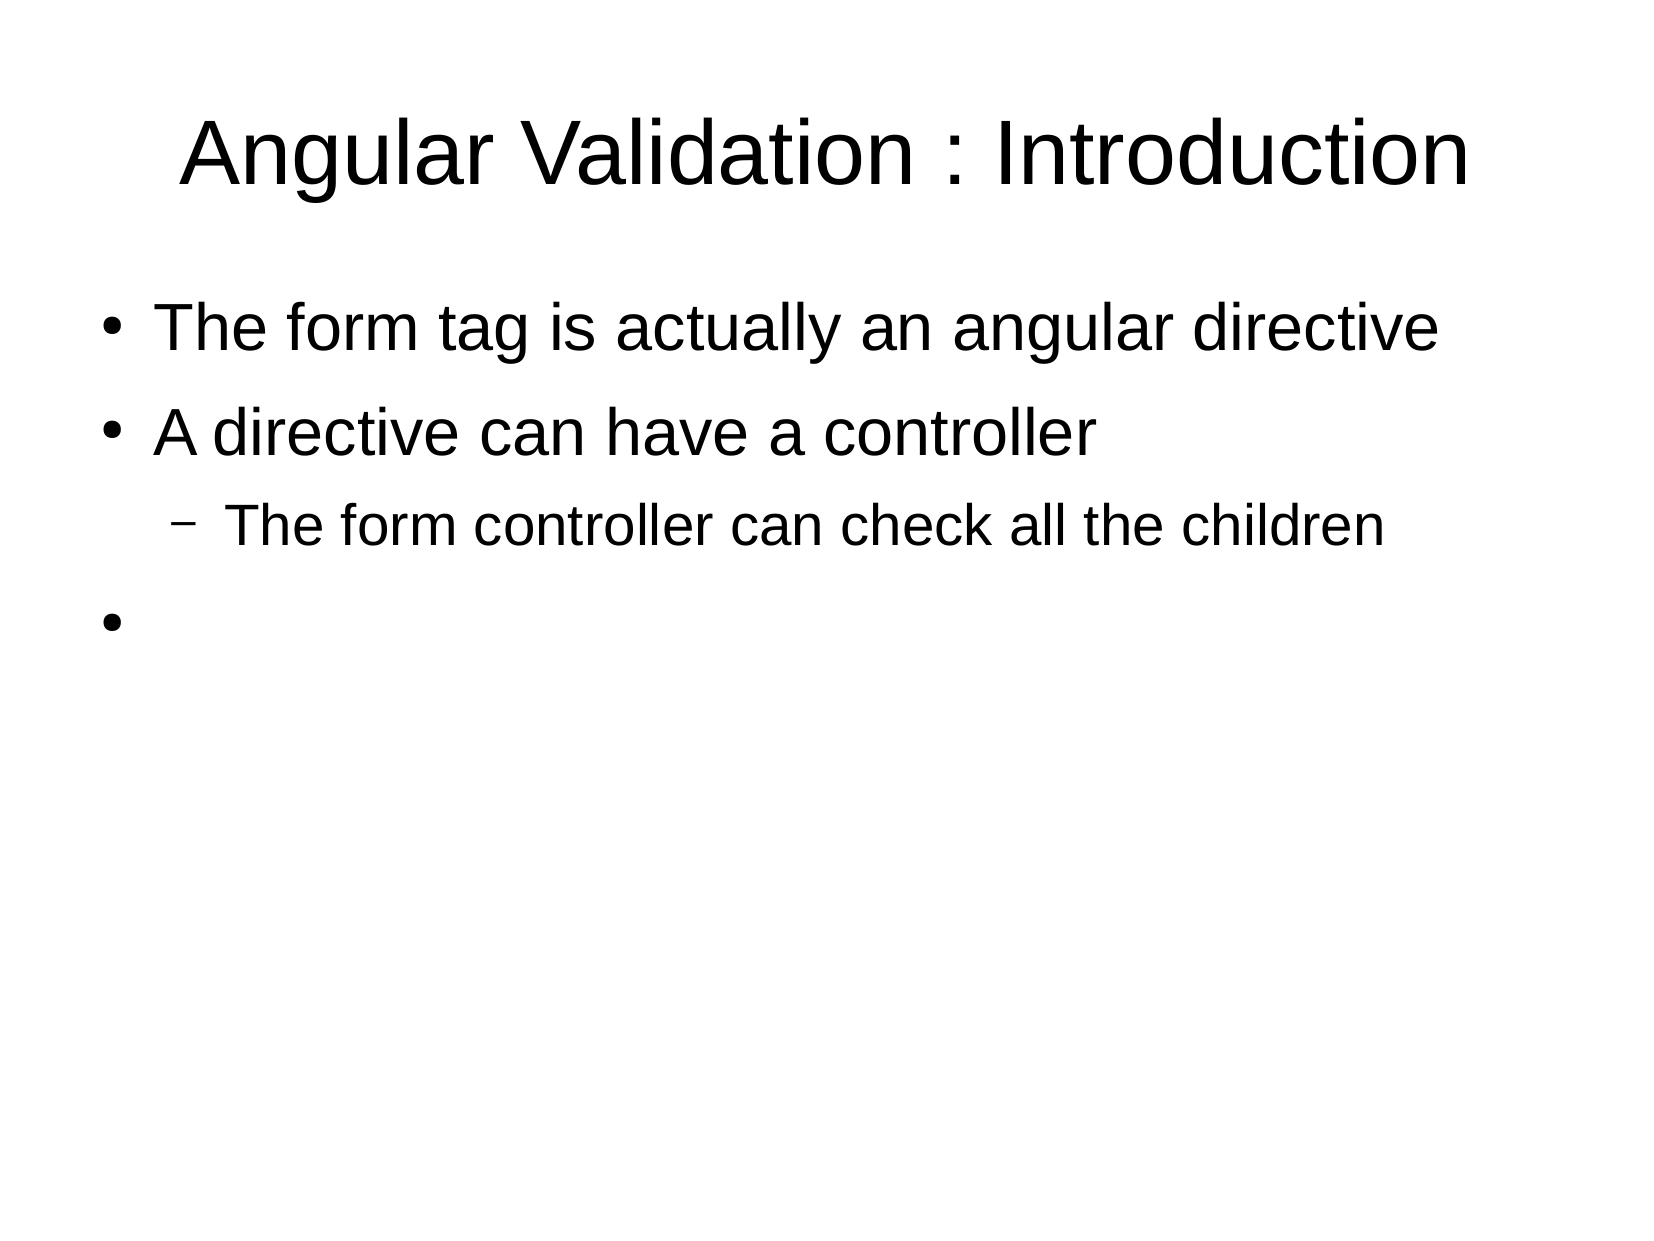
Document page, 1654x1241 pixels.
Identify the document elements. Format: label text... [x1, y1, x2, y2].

title Angular Validation : Introduction [82, 49, 1571, 257]
list The form tag is actually an angular directive A directive can have a controller The form controller can check all the children [82, 290, 1571, 1010]
